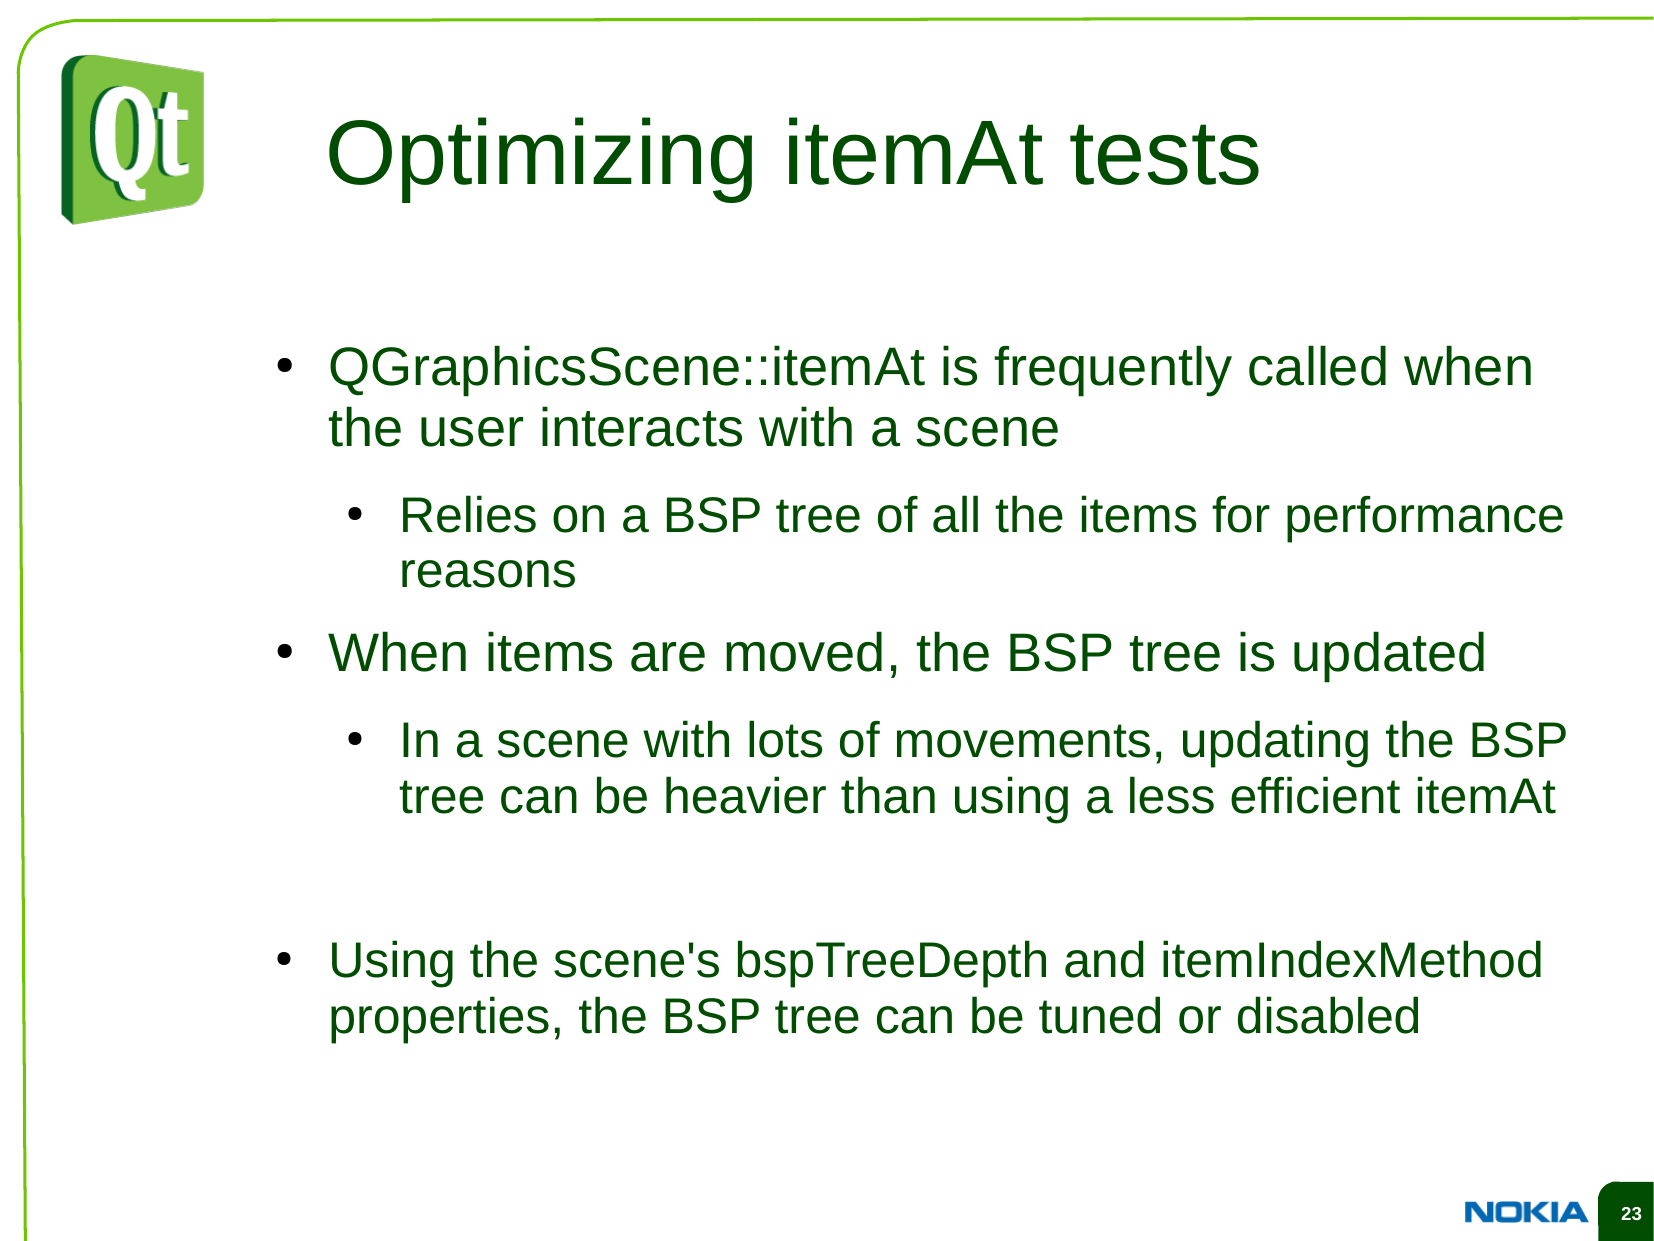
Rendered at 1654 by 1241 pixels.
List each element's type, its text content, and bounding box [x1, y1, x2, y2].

title Optimizing itemAt tests [257, 56, 1333, 250]
list QGraphicsScene::itemAt is frequently called when the user interacts with a scene Relies on a BSP tree of all the items for performance reasons When items are moved, the BSP tree is updated In a scene with lots of movements, updating the BSP tree can be heavier than using a less efficient itemAt Using the scene's bspTreeDepth and itemIndexMethod properties, the BSP tree can be tuned or disabled [257, 336, 1577, 1085]
picture [1465, 1201, 1589, 1223]
picture [61, 55, 204, 225]
